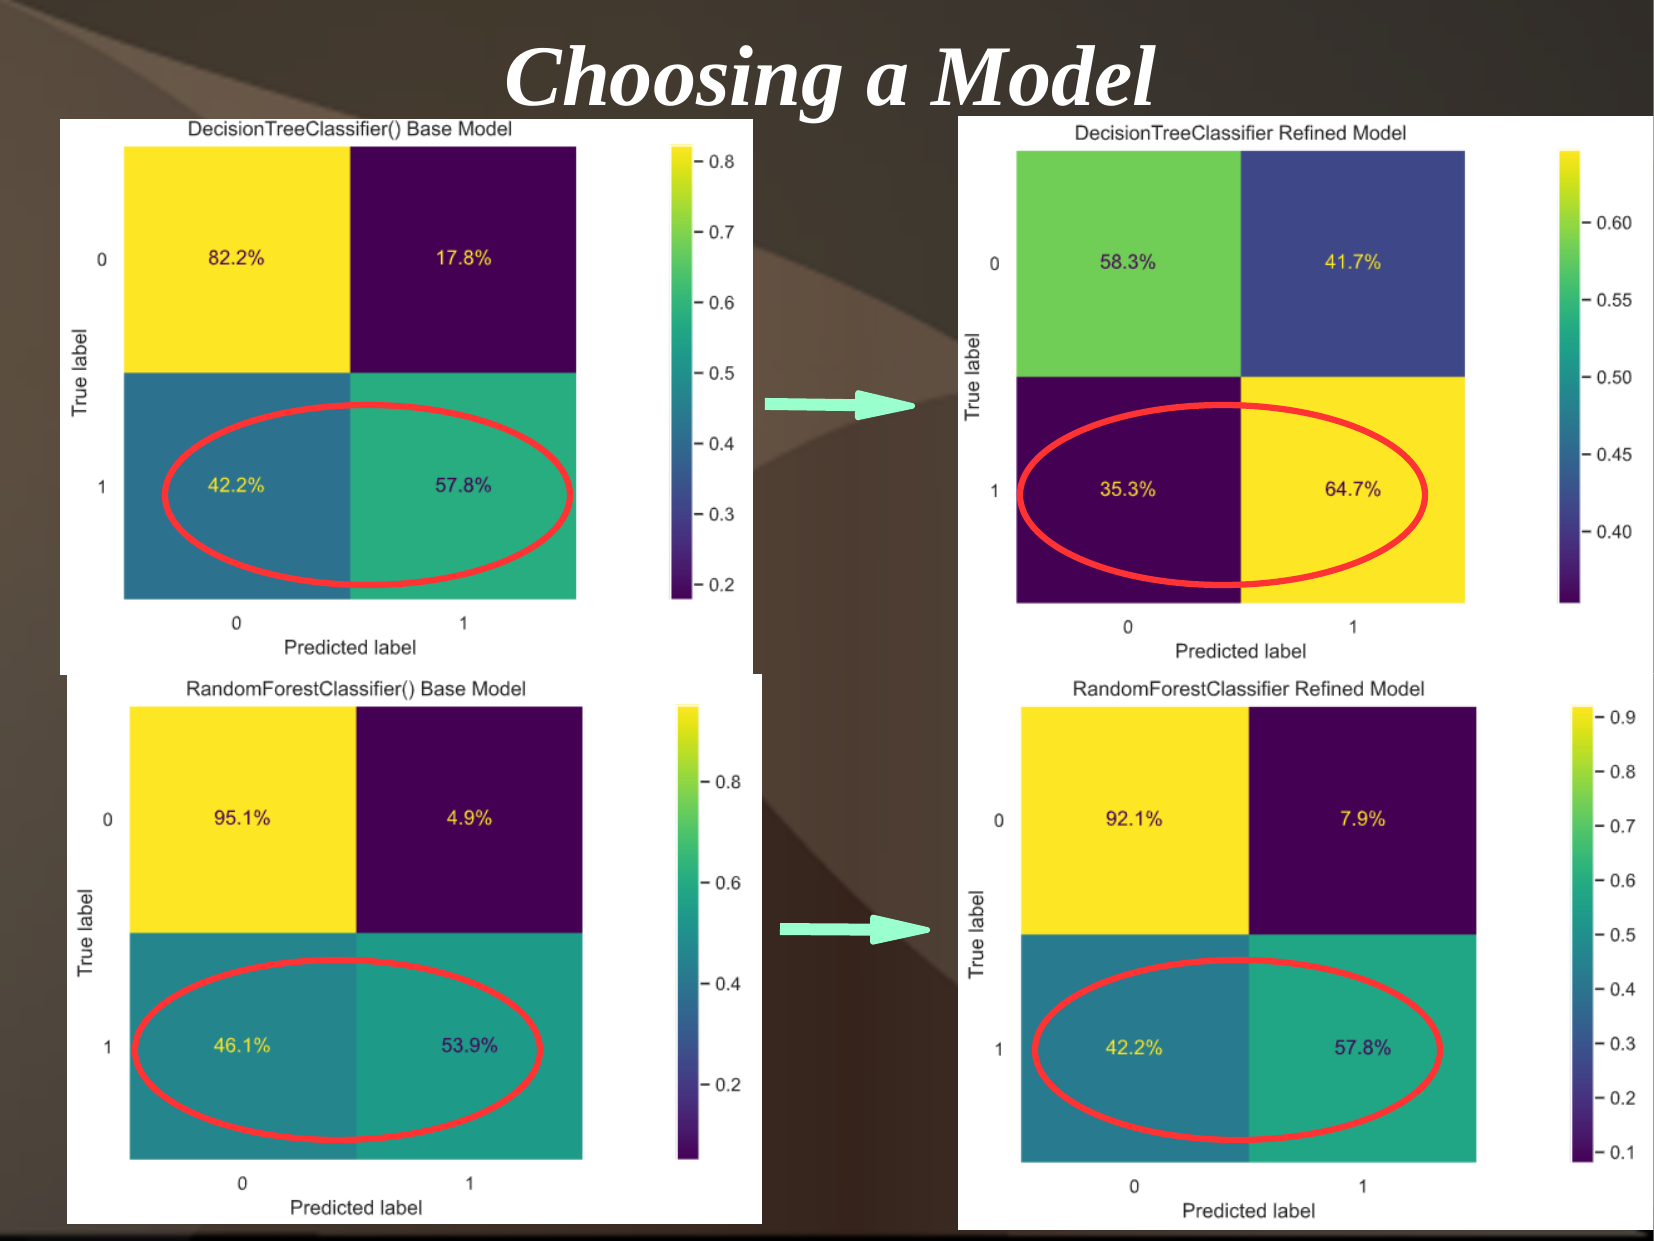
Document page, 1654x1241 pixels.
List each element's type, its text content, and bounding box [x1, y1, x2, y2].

picture [0, 0, 1654, 1241]
title Choosing a Model [86, 0, 1575, 181]
